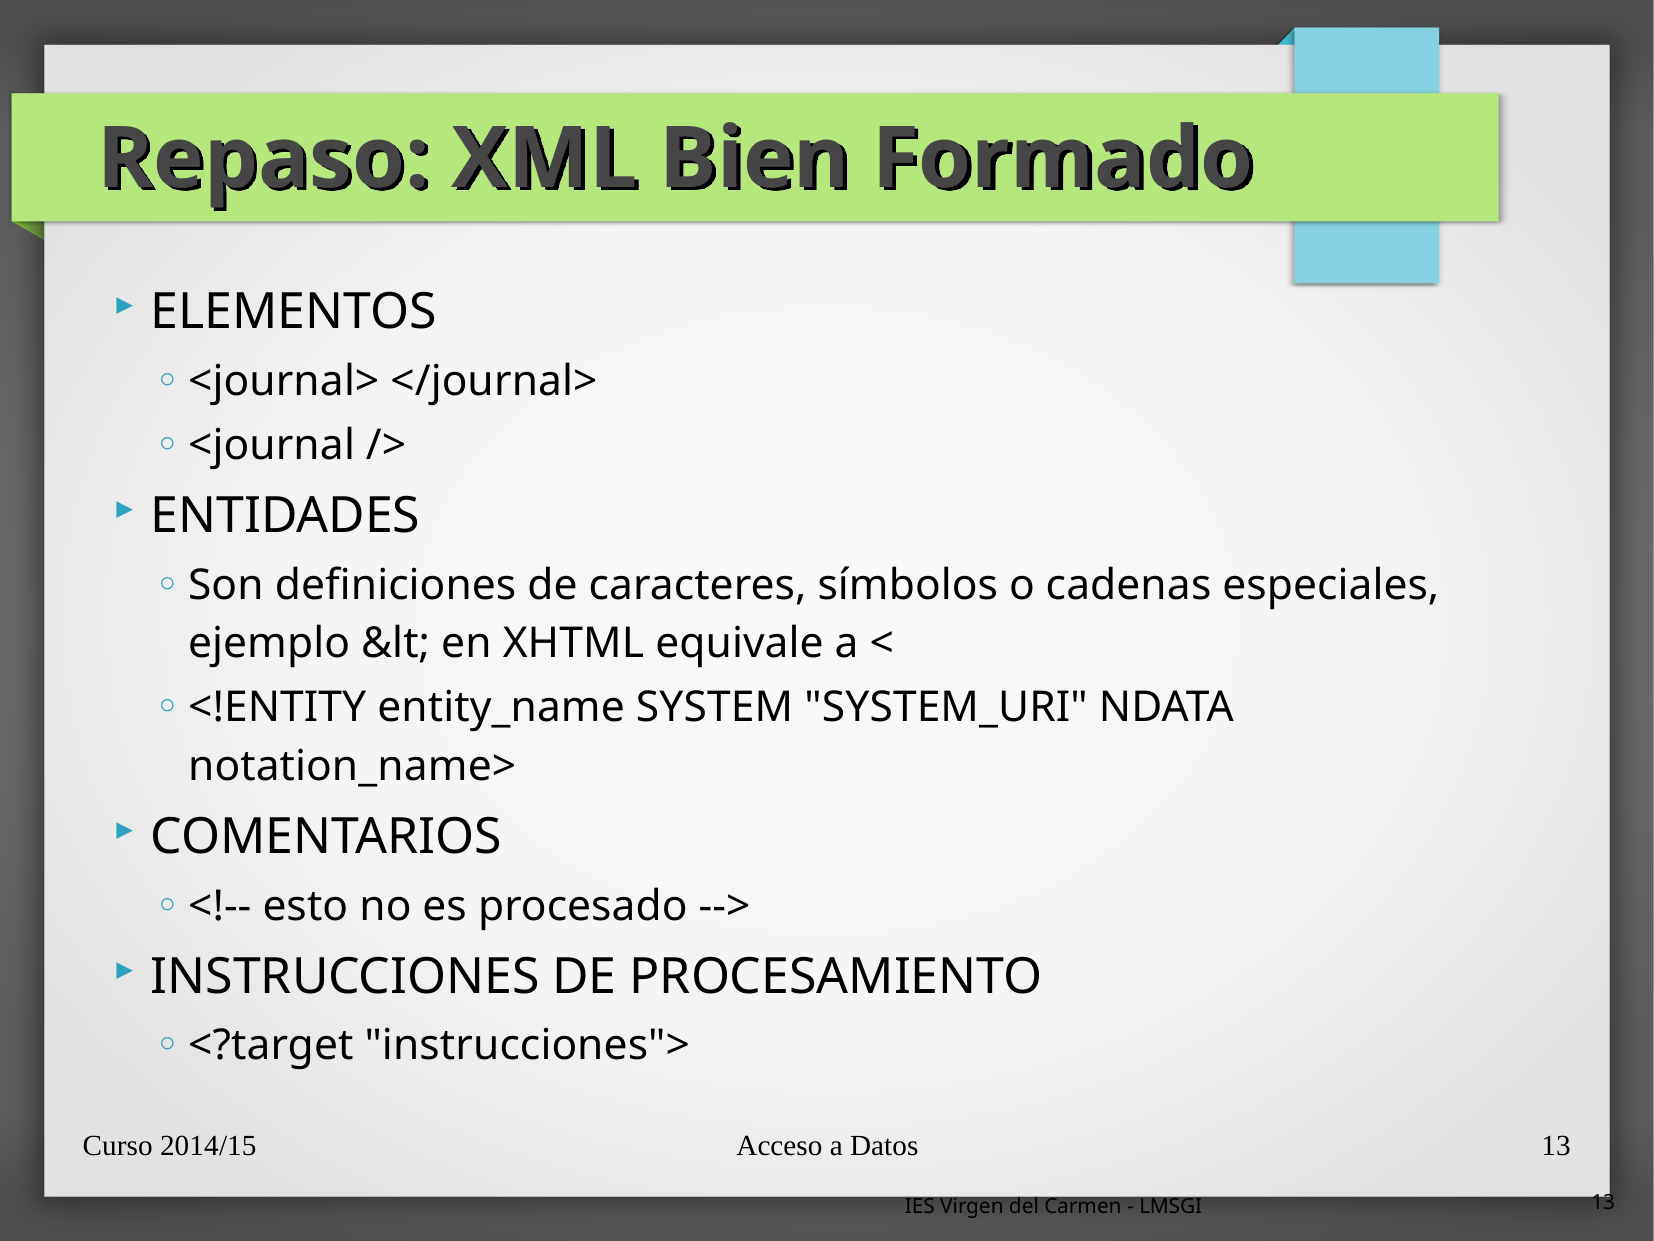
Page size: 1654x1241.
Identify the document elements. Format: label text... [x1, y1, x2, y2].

slide_number <number> [1563, 1158, 1630, 1225]
title Repaso: XML Bien Formado [82, 49, 1571, 257]
picture [0, 0, 1654, 1241]
list ELEMENTOS <journal> </journal> <journal /> ENTIDADES Son definiciones de caracteres, símbolos o cadenas especiales, ejemplo &lt; en XHTML equivale a < <!ENTITY entity_name SYSTEM "SYSTEM_URI" NDATA notation_name> COMENTARIOS <!-- esto no es procesado --> INSTRUCCIONES DE PROCESAMIENTO <?target "instrucciones"> [82, 267, 1571, 1087]
footer IES Virgen del Carmen - LMSGI [792, 1158, 1218, 1225]
